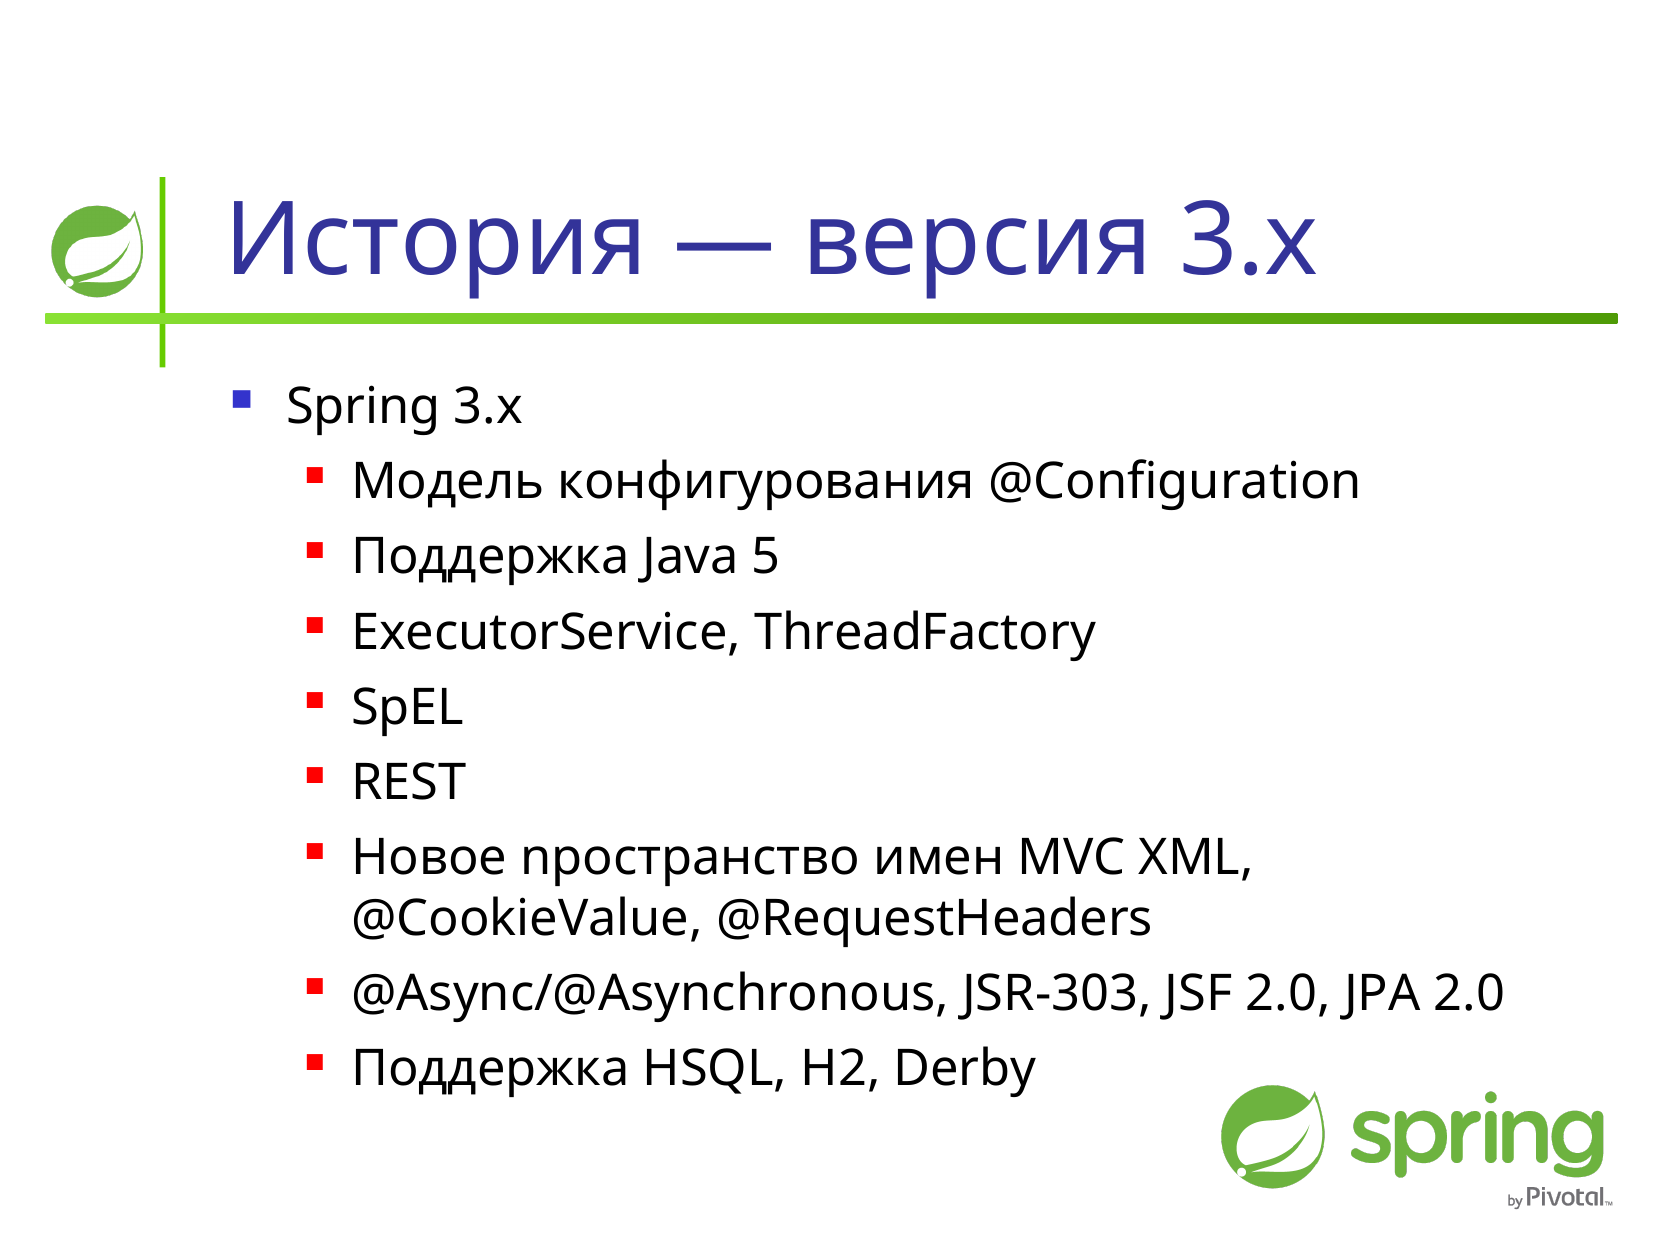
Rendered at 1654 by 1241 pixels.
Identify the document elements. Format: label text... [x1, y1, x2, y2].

title История — версия 3.x [208, 38, 1618, 304]
picture [1216, 1109, 1618, 1212]
list Spring 3.x Модель конфигурования @Configuration Поддержка Java 5 ExecutorService, ThreadFactory SpEL REST Новое nространство имен MVC XML, @CookieValue, @RequestHeaders @Async/@Asynchronous, JSR-303, JSF 2.0, JPA 2.0 Поддержка HSQL, H2, Derby [213, 364, 1620, 1109]
